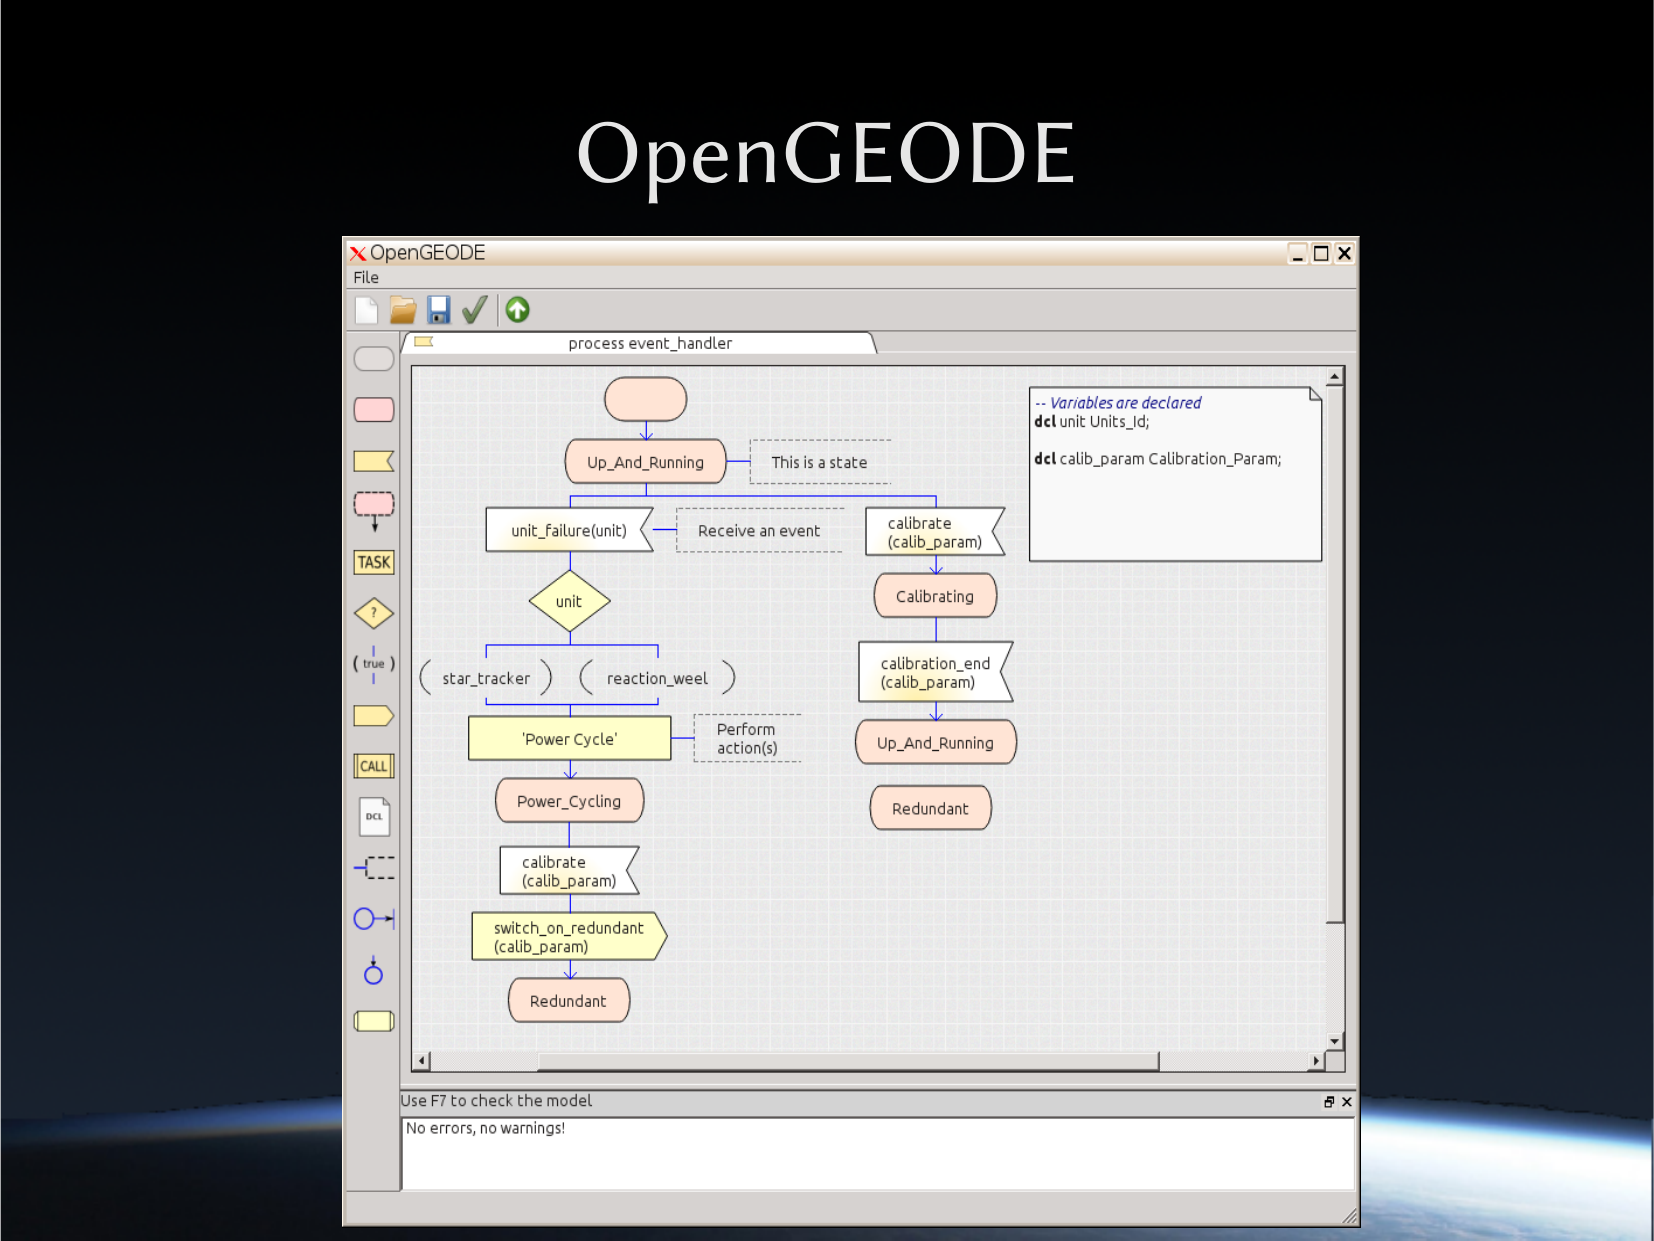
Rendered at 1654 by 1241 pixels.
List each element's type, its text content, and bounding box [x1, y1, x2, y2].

picture [0, 0, 1654, 1241]
title OpenGEODE [82, 49, 1571, 257]
